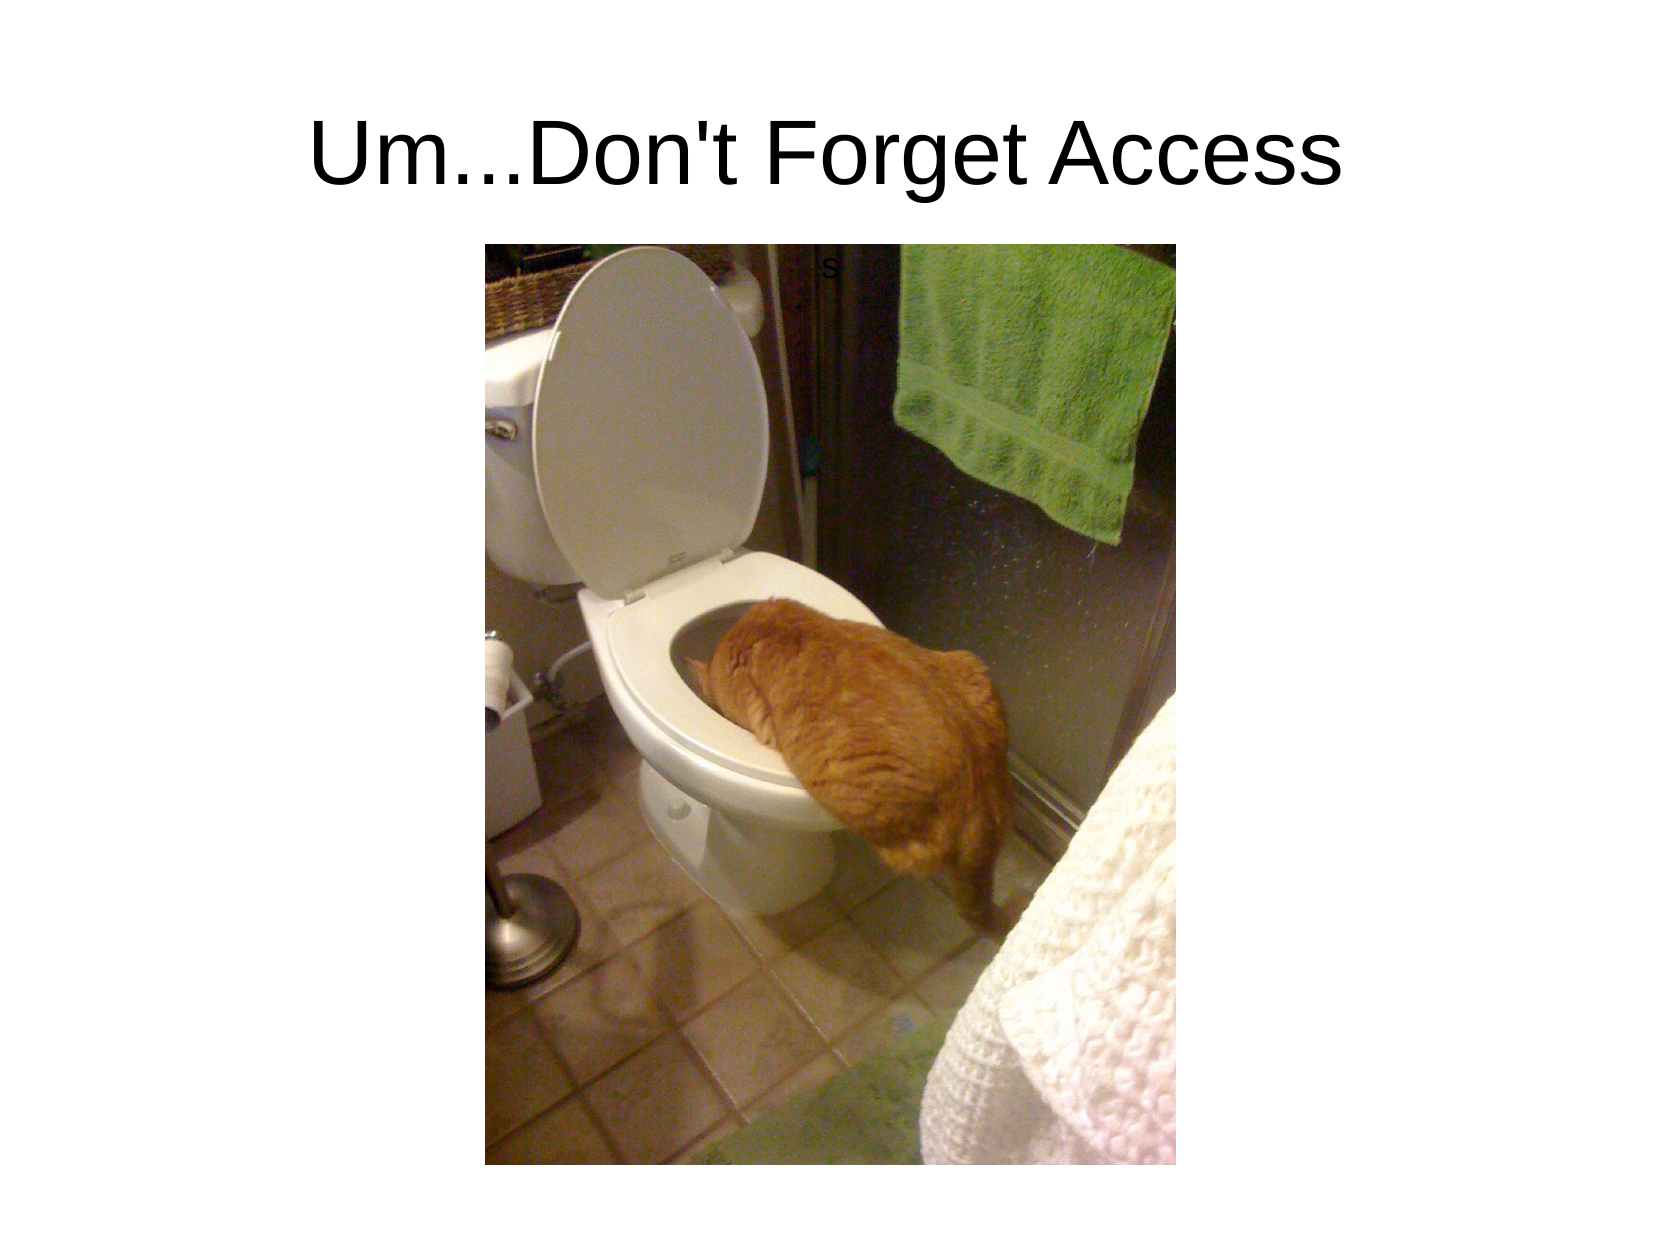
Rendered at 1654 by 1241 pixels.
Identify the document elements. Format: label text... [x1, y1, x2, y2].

title Um...Don't Forget Access [82, 49, 1571, 257]
picture [485, 244, 1176, 1165]
